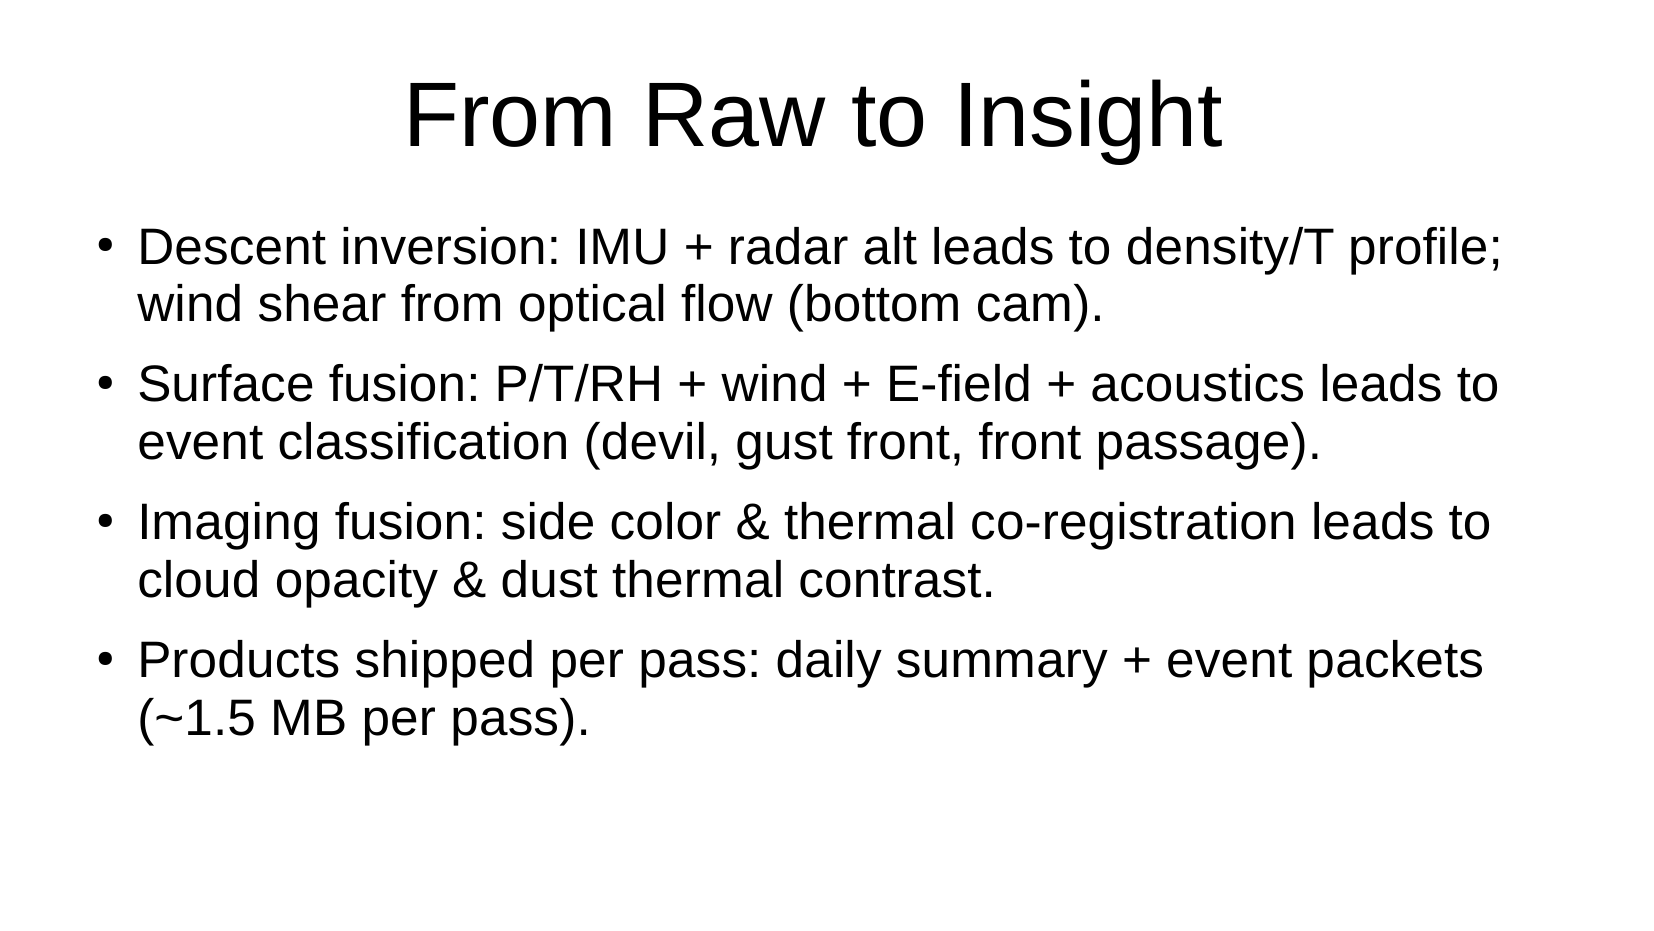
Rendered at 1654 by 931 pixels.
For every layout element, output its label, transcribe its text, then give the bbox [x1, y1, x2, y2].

title From Raw to Insight [82, 37, 1571, 193]
list Descent inversion: IMU + radar alt leads to density/T profile; wind shear from optical flow (bottom cam). Surface fusion: P/T/RH + wind + E-field + acoustics leads to event classification (devil, gust front, front passage). Imaging fusion: side color & thermal co-registration leads to cloud opacity & dust thermal contrast. Products shipped per pass: daily summary + event packets (~1.5 MB per pass). [82, 217, 1571, 758]
